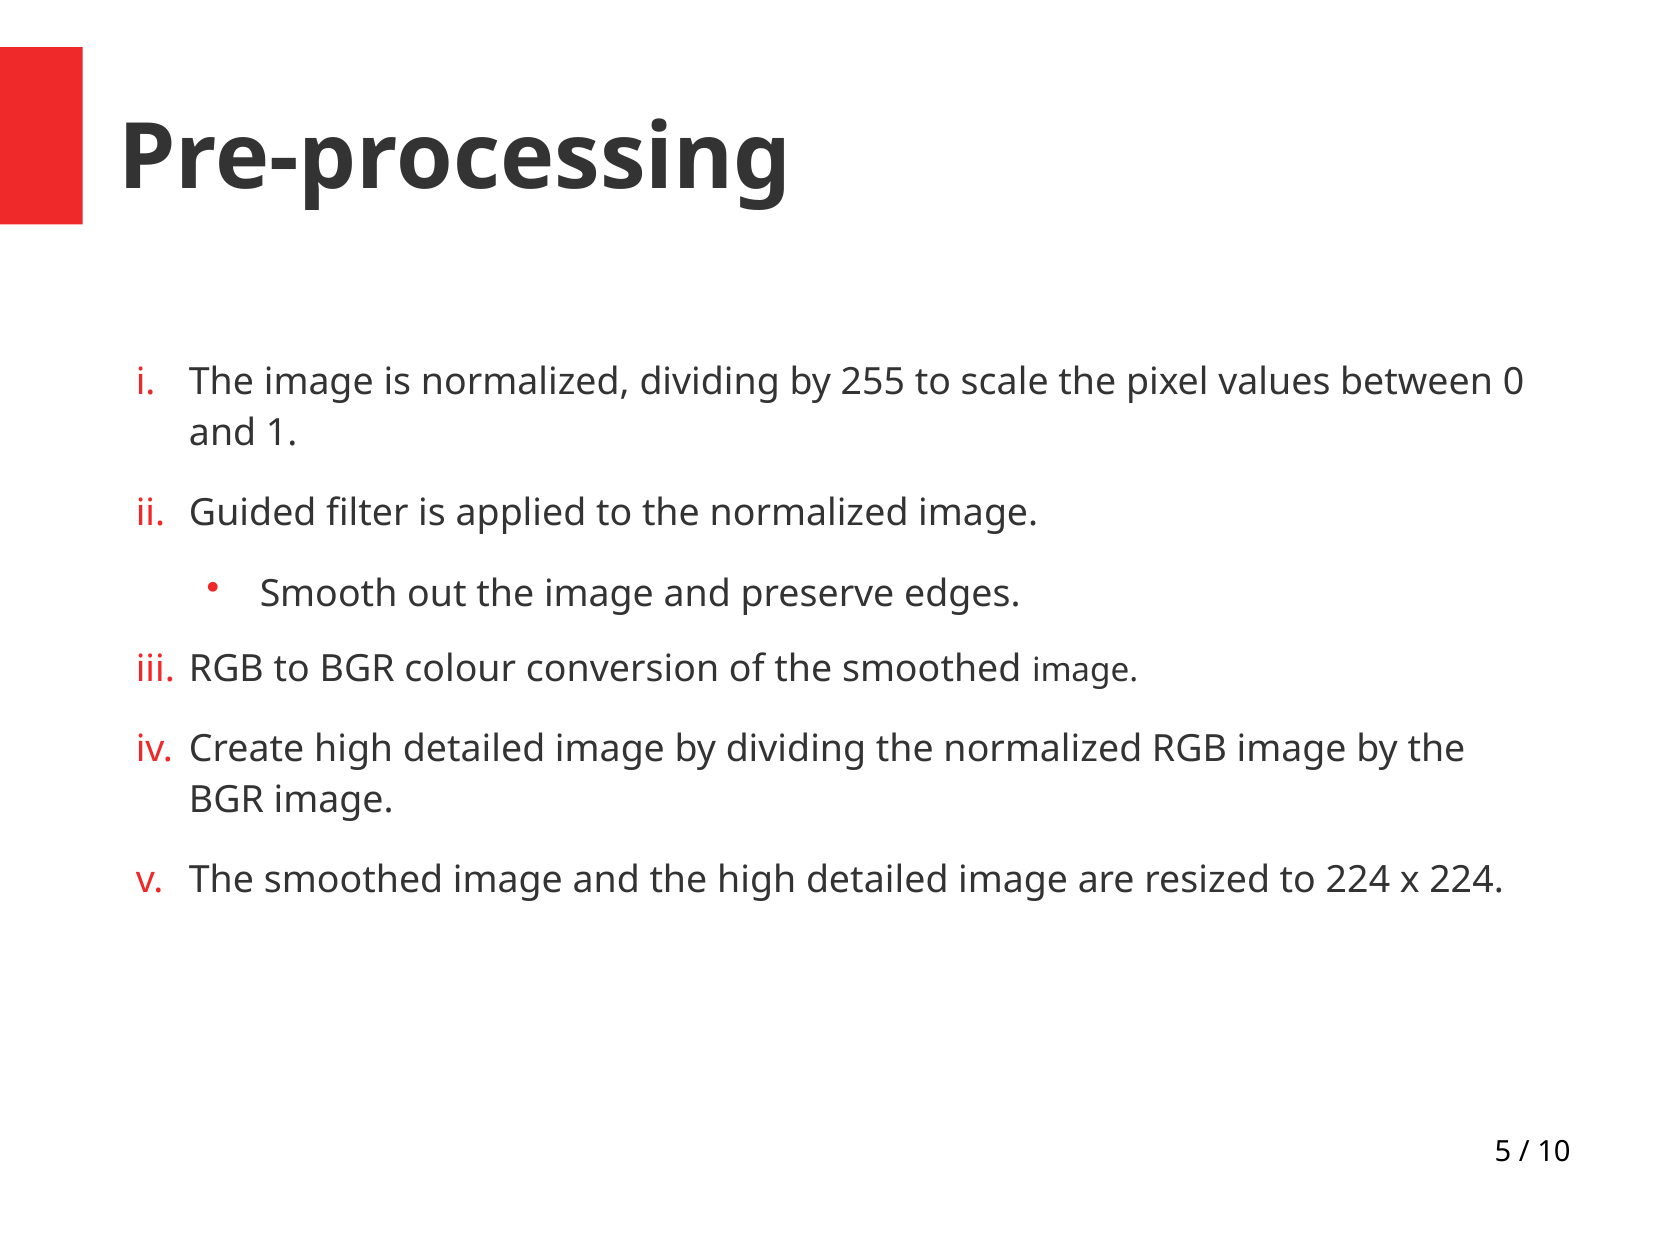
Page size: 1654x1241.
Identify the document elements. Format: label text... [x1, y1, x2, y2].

title Pre-processing [118, 49, 1571, 257]
list The image is normalized, dividing by 255 to scale the pixel values between 0 and 1. Guided filter is applied to the normalized image. Smooth out the image and preserve edges. RGB to BGR colour conversion of the smoothed image. Create high detailed image by dividing the normalized RGB image by the BGR image. The smoothed image and the high detailed image are resized to 224 x 224. [118, 354, 1536, 1074]
